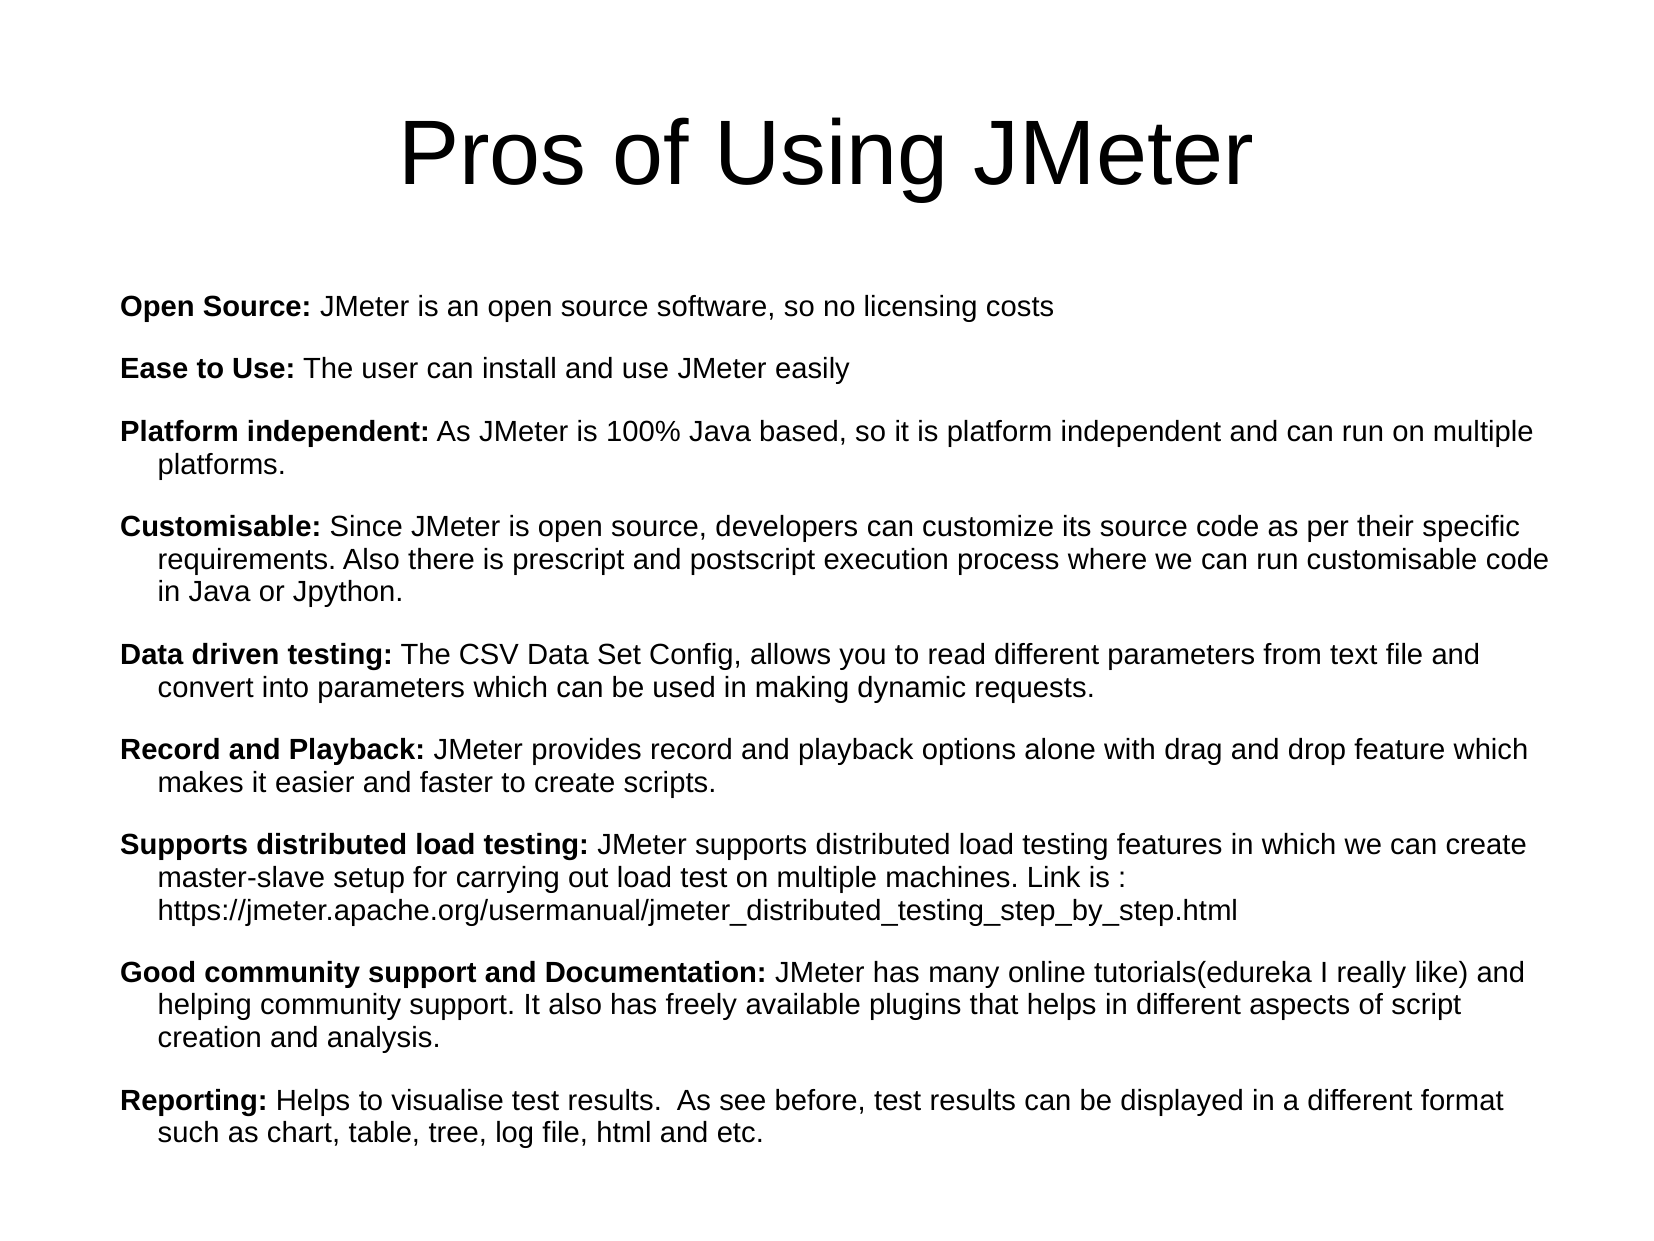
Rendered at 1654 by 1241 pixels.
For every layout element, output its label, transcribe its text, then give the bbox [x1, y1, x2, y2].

list Open Source: JMeter is an open source software, so no licensing costs Ease to Use: The user can install and use JMeter easily Platform independent: As JMeter is 100% Java based, so it is platform independent and can run on multiple platforms. Customisable: Since JMeter is open source, developers can customize its source code as per their specific requirements. Also there is prescript and postscript execution process where we can run customisable code in Java or Jpython. Data driven testing: The CSV Data Set Config, allows you to read different parameters from text file and convert into parameters which can be used in making dynamic requests. Record and Playback: JMeter provides record and playback options alone with drag and drop feature which makes it easier and faster to create scripts. Supports distributed load testing: JMeter supports distributed load testing features in which we can create master-slave setup for carrying out load test on multiple machines. Link is : https://jmeter.apache.org/usermanual/jmeter_distributed_testing_step_by_step.html Good community support and Documentation: JMeter has many online tutorials(edureka I really like) and helping community support. It also has freely available plugins that helps in different aspects of script creation and analysis. Reporting: Helps to visualise test results. As see before, test results can be displayed in a different format such as chart, table, tree, log file, html and etc. [82, 290, 1571, 1150]
title Pros of Using JMeter [82, 49, 1571, 257]
